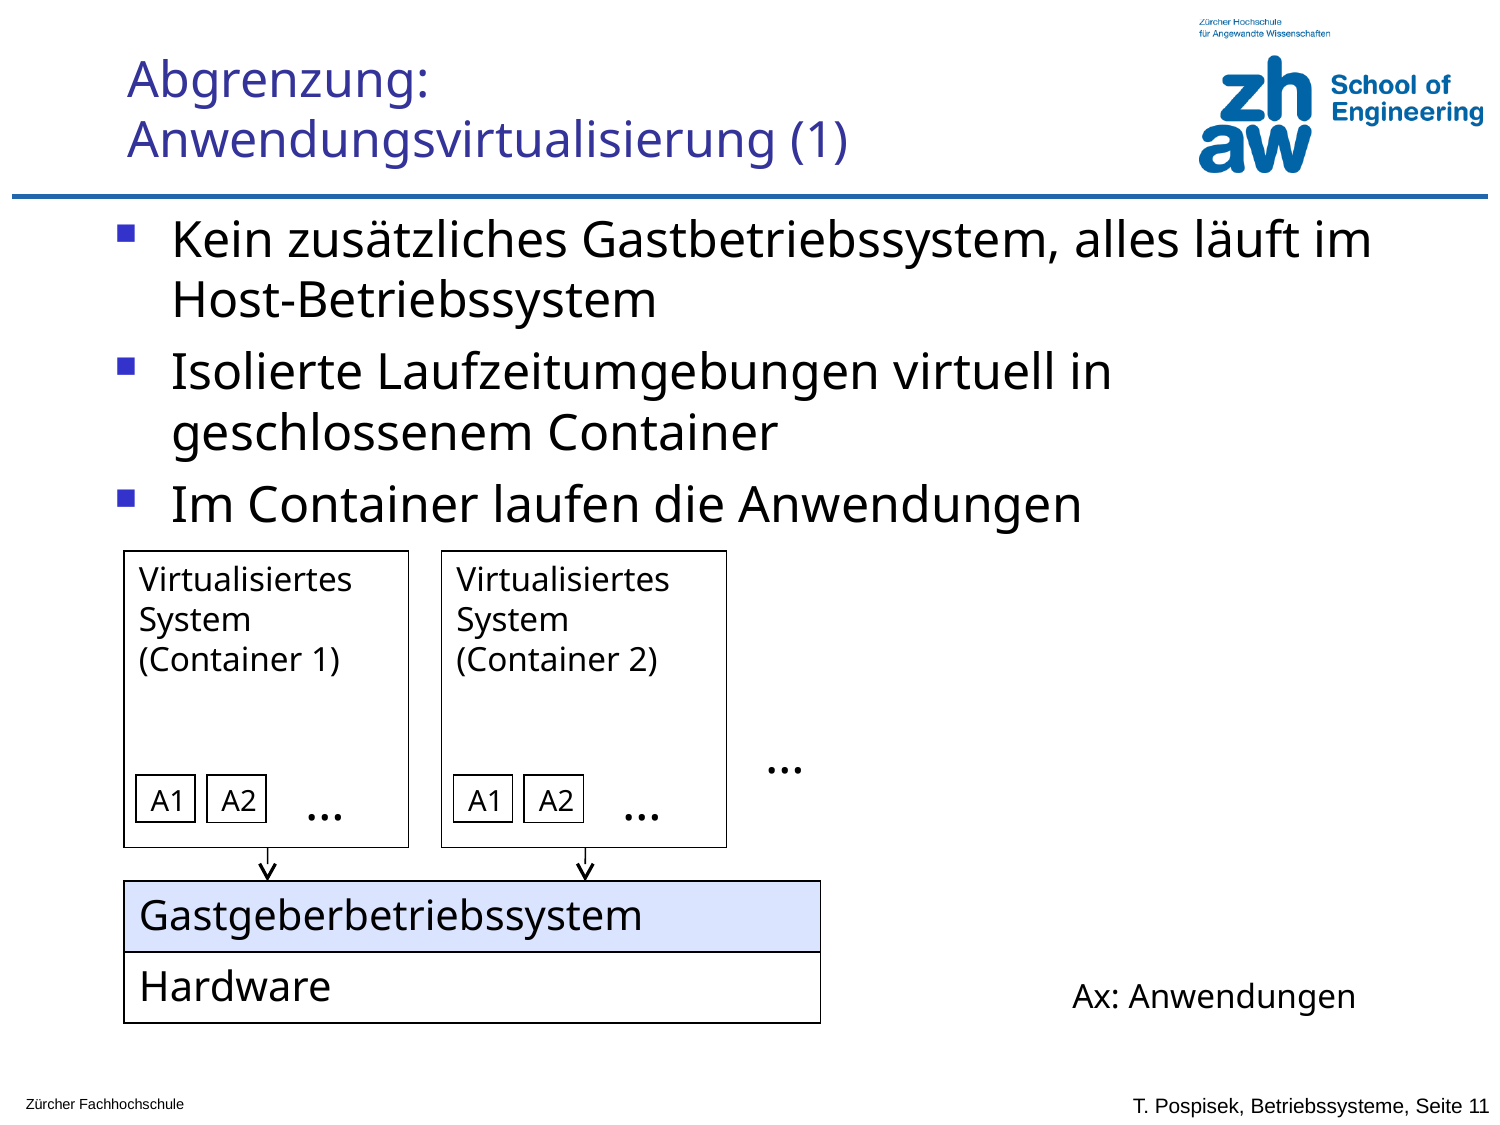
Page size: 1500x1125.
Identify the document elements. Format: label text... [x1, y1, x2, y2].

text_box A2 [524, 774, 584, 823]
list Kein zusätzliches Gastbetriebssystem, alles läuft im Host-Betriebssystem Isolierte Laufzeitumgebungen virtuell in geschlossenem Container Im Container laufen die Anwendungen [99, 200, 1400, 480]
text_box Gastgeberbetriebssystem [123, 881, 821, 953]
text_box … [750, 716, 820, 791]
text_box Virtualisiertes System (Container 1) [123, 550, 409, 848]
text_box … [608, 763, 678, 839]
text_box A2 [206, 774, 266, 823]
text_box … [290, 763, 360, 839]
text_box Virtualisiertes System (Container 2) [441, 550, 727, 848]
title Abgrenzung: Anwendungsvirtualisierung (1) [112, 50, 1391, 175]
text_box Hardware [123, 953, 821, 1024]
picture [1199, 19, 1483, 173]
text_box A1 [135, 774, 195, 823]
text_box Ax: Anwendungen [1057, 967, 1373, 1023]
text_box A1 [453, 774, 513, 823]
